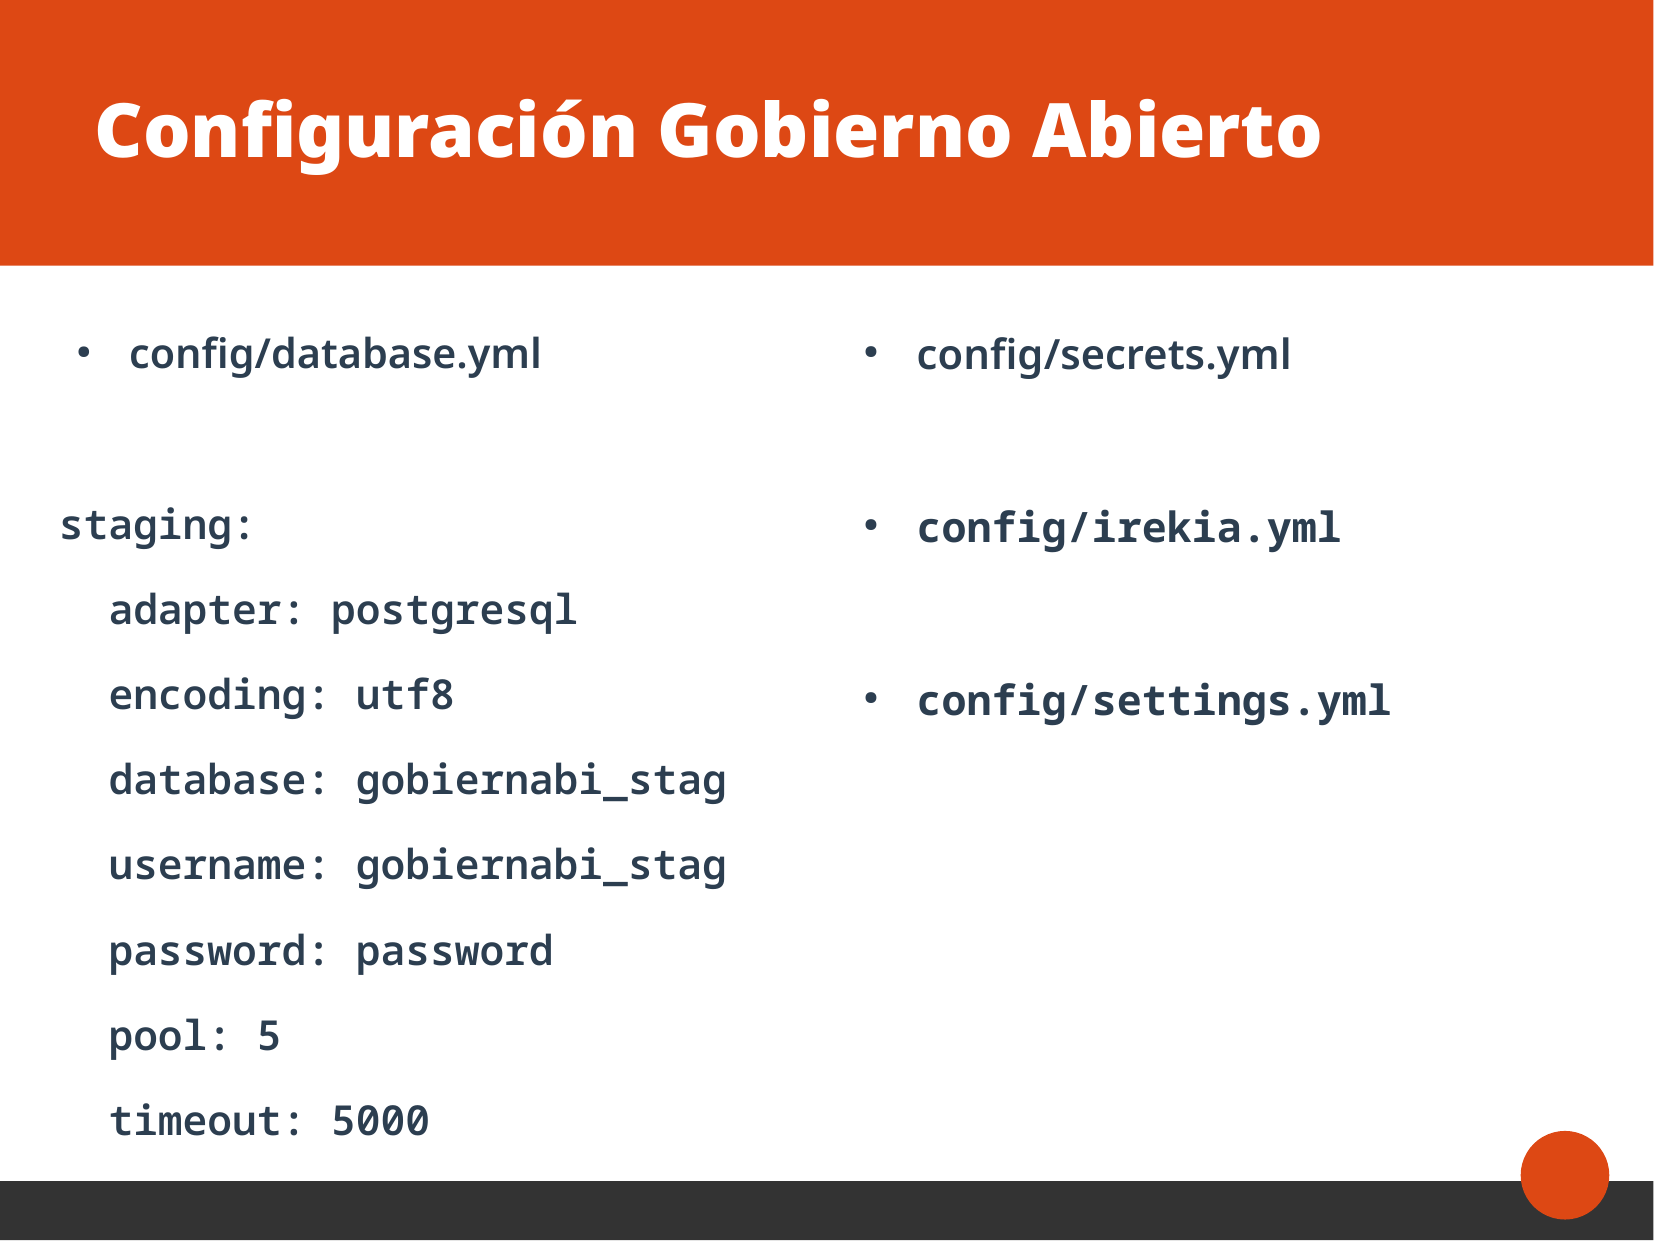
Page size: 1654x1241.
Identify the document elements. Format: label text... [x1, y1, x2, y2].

title Configuración Gobierno Abierto [59, 49, 1595, 207]
list config/database.yml staging: adapter: postgresql encoding: utf8 database: gobiernabi_stag username: gobiernabi_stag password: password pool: 5 timeout: 5000 [59, 324, 809, 1152]
list config/secrets.yml config/irekia.yml config/settings.yml [845, 324, 1596, 1152]
